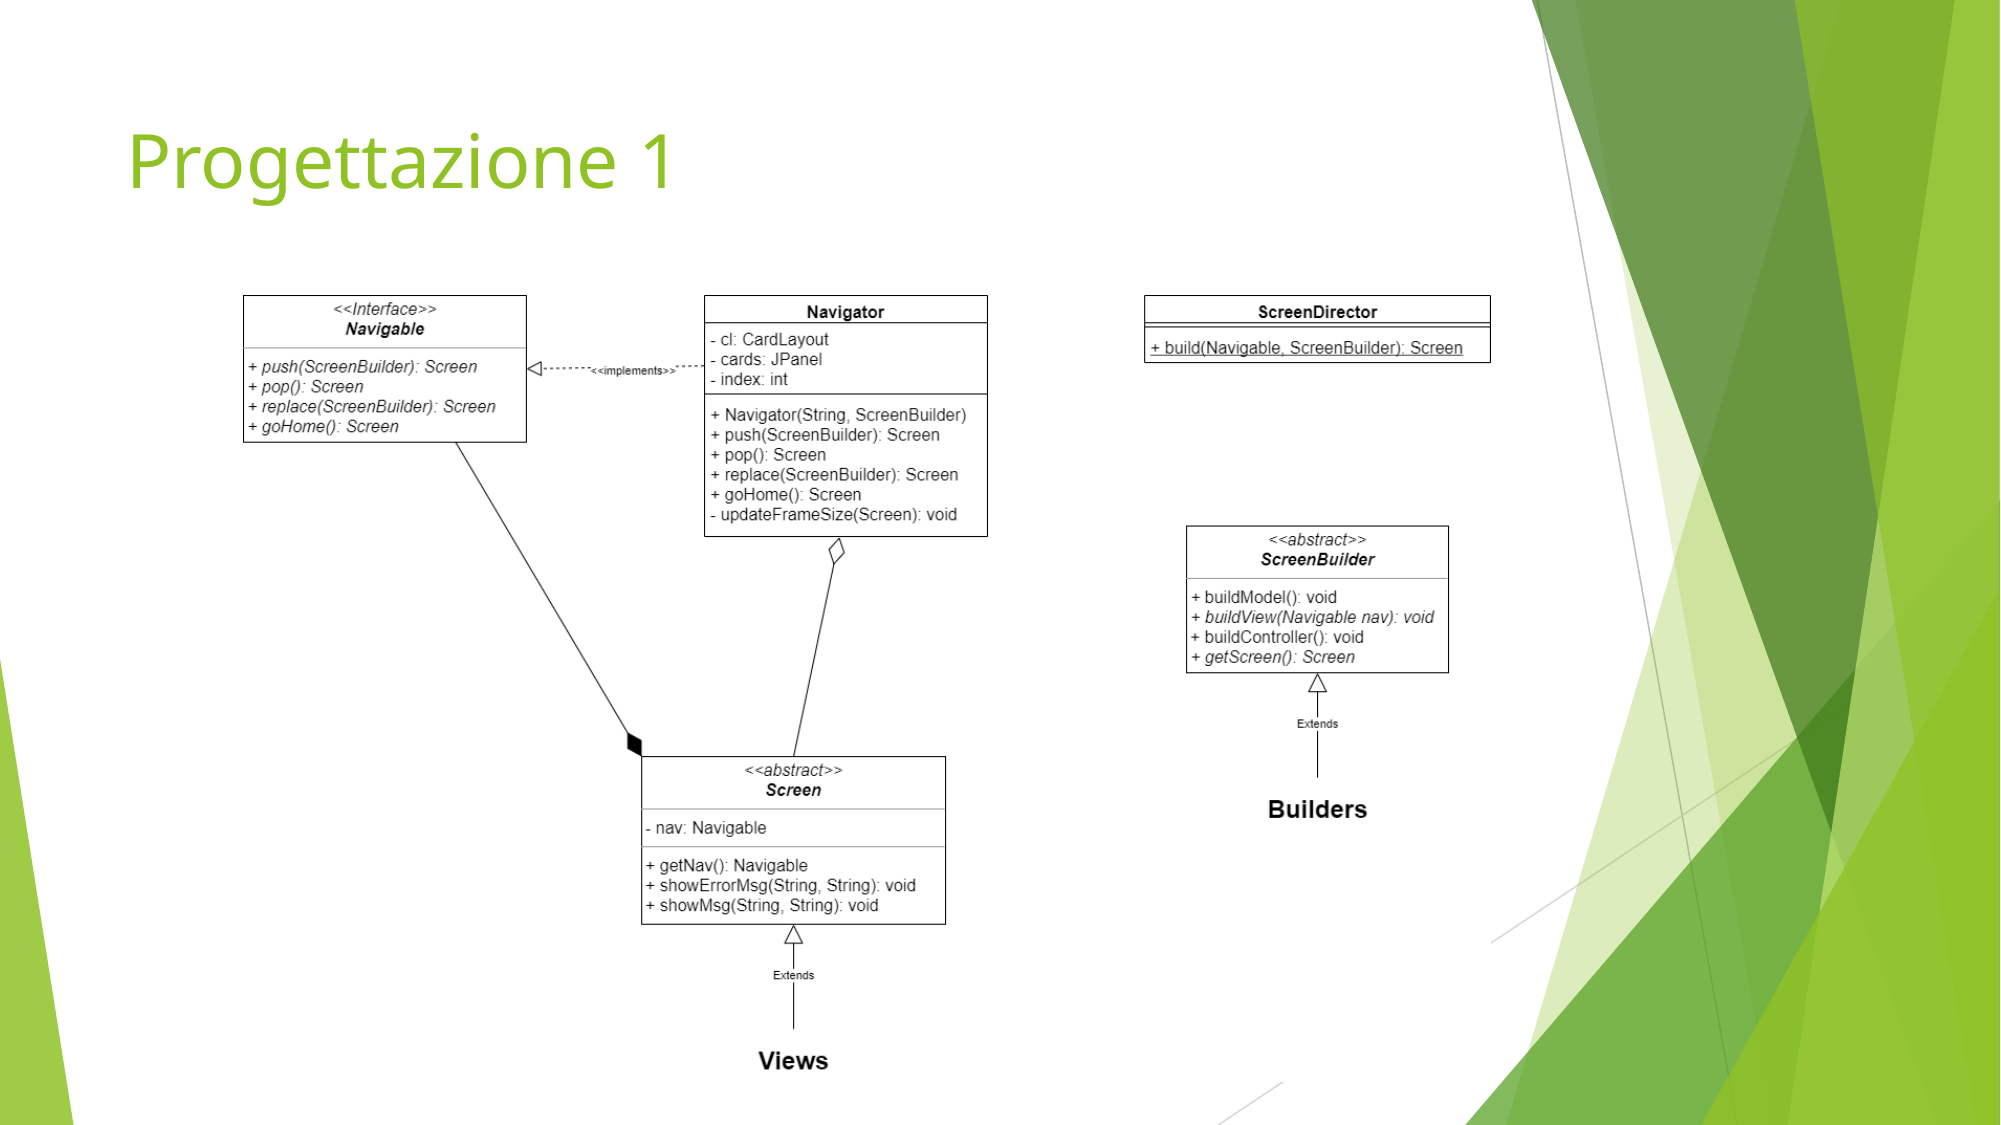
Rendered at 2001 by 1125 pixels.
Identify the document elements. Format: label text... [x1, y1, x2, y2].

text_box Progettazione 1 [111, 99, 723, 217]
picture [243, 295, 1491, 1082]
